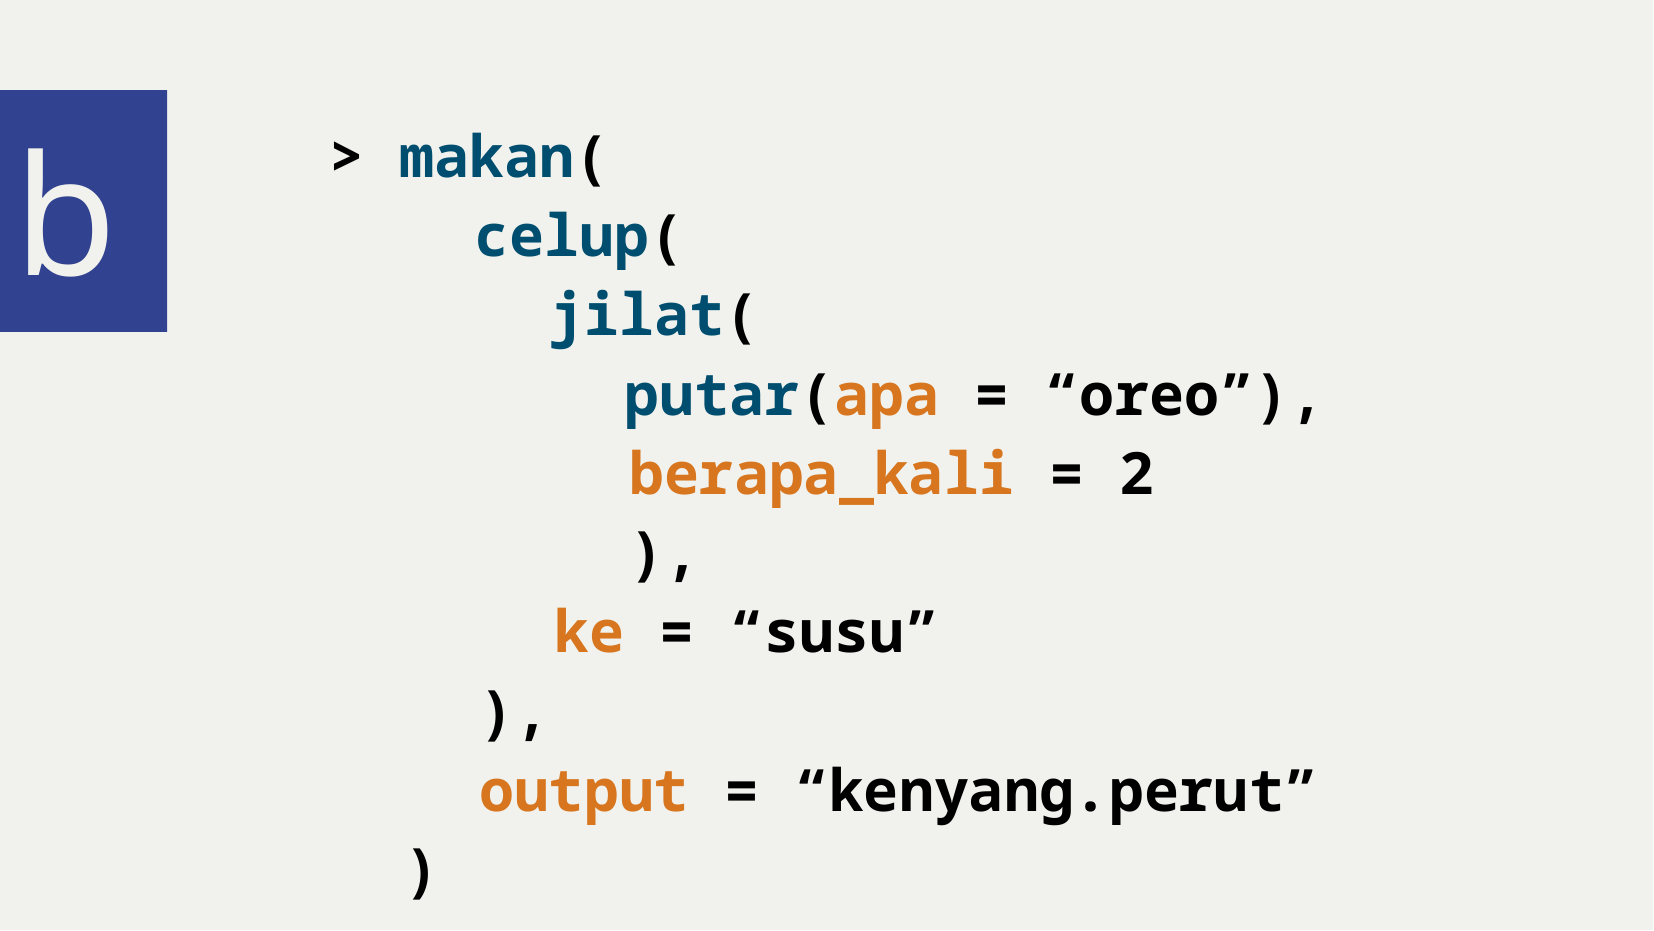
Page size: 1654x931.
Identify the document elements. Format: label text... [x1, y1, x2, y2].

text_box b [0, 90, 168, 309]
text_box > makan( celup( jilat( putar(apa = “oreo”), berapa_kali = 2 ), ke = “susu” ), output = “kenyang.perut” ) [314, 107, 1340, 823]
